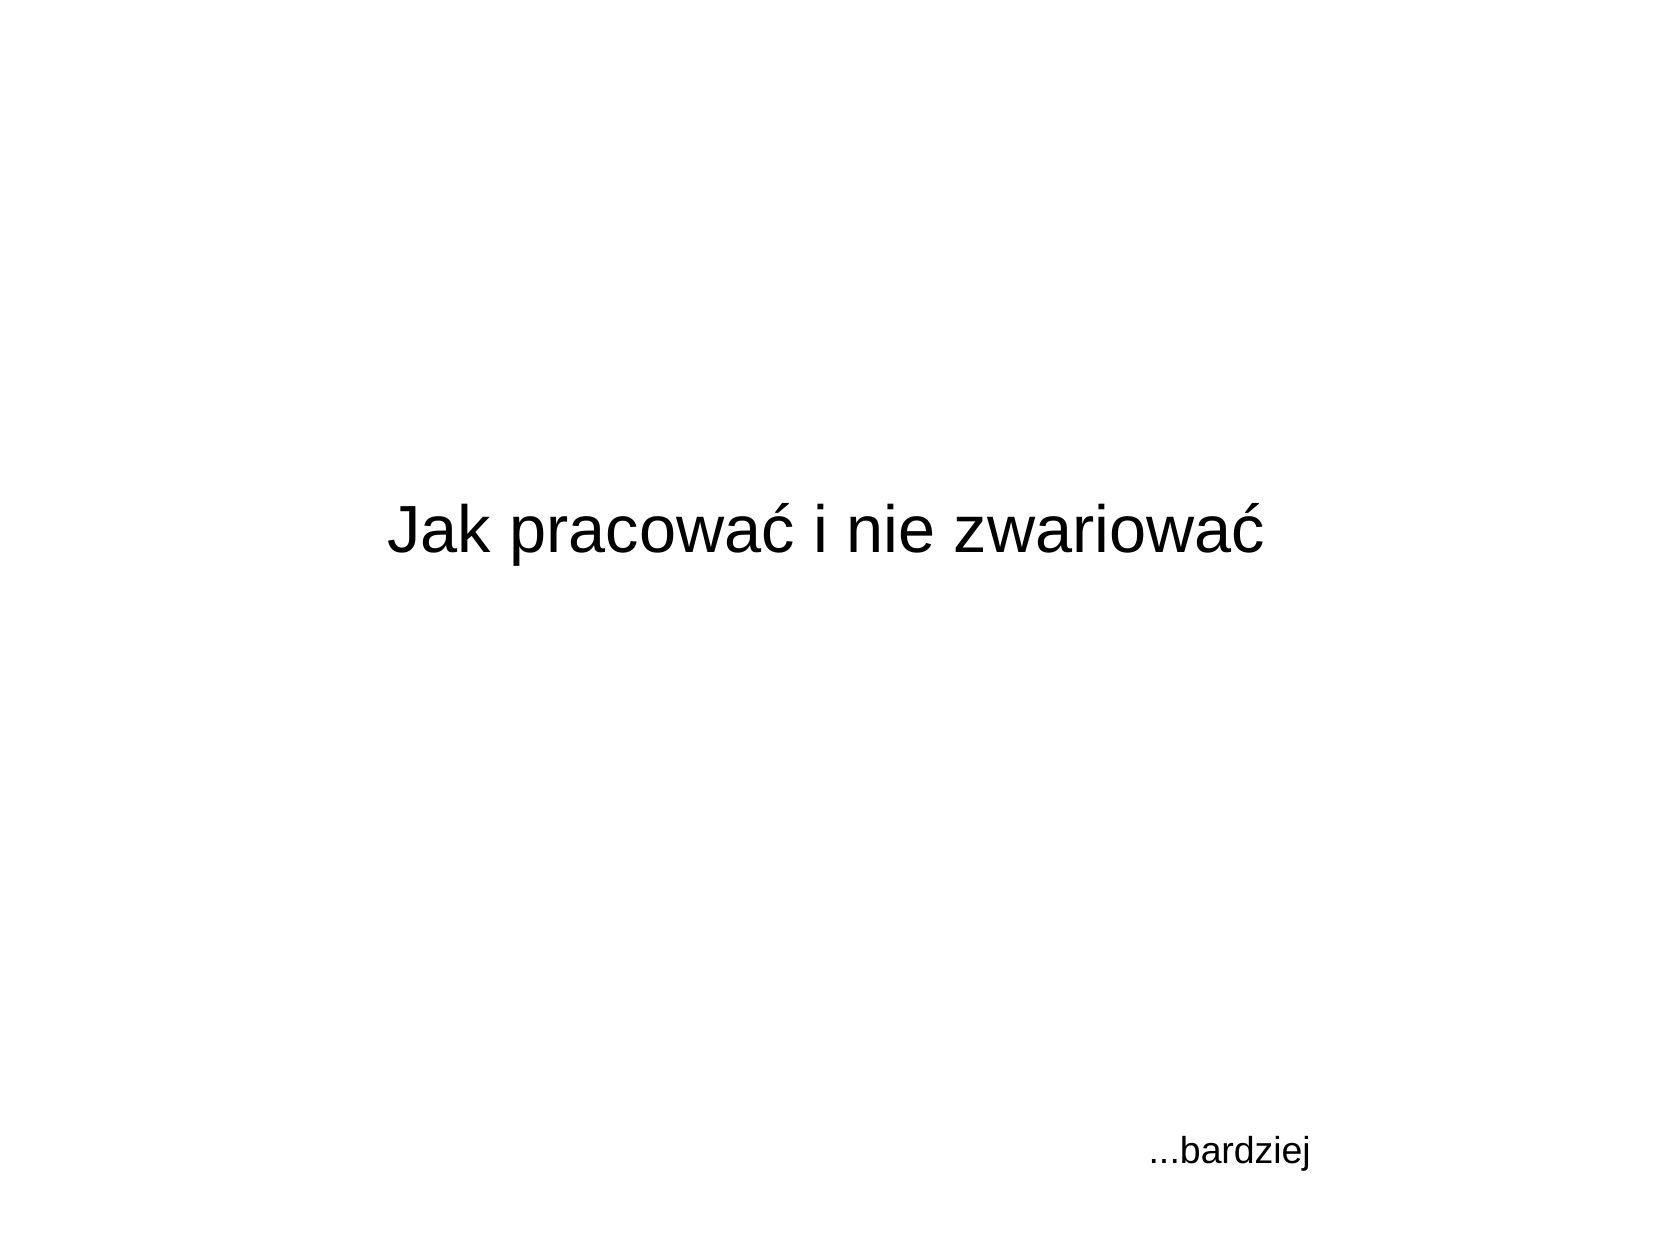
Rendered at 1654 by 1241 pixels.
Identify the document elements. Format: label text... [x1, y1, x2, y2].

subtitle Jak pracować i nie zwariować [82, 49, 1571, 1010]
text_box ...bardziej [1133, 1122, 1326, 1179]
